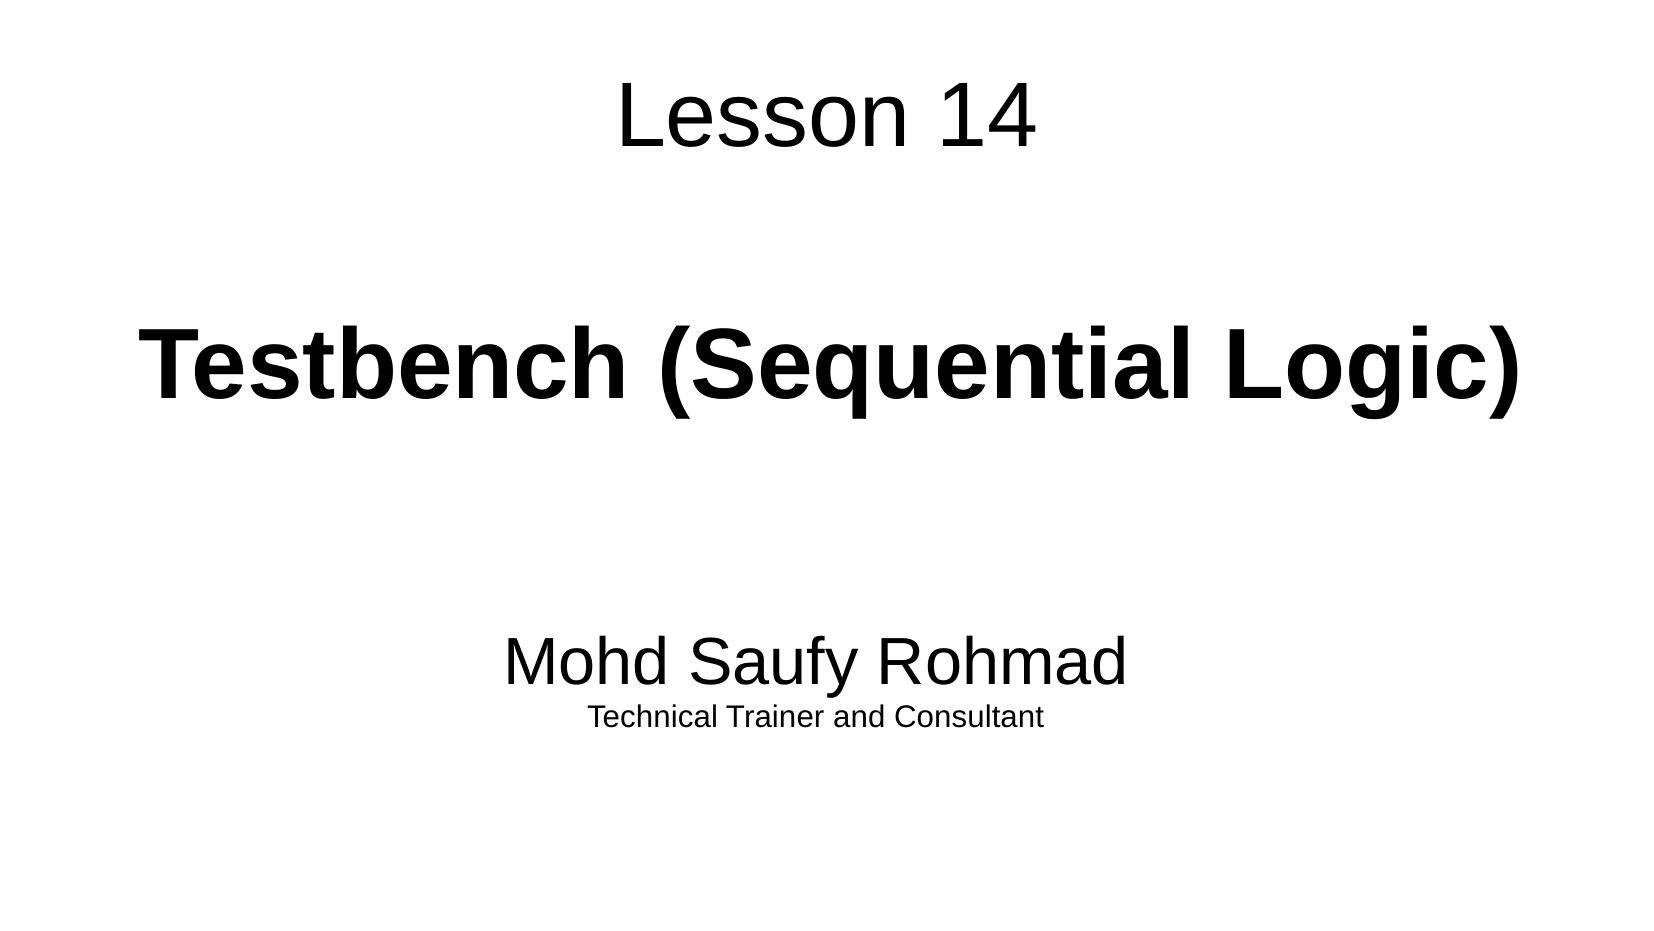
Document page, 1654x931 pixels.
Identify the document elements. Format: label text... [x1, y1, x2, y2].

text_box Mohd Saufy Rohmad Technical Trainer and Consultant [72, 615, 1561, 743]
subtitle Testbench (Sequential Logic) [86, 285, 1576, 443]
title Lesson 14 [82, 37, 1571, 193]
